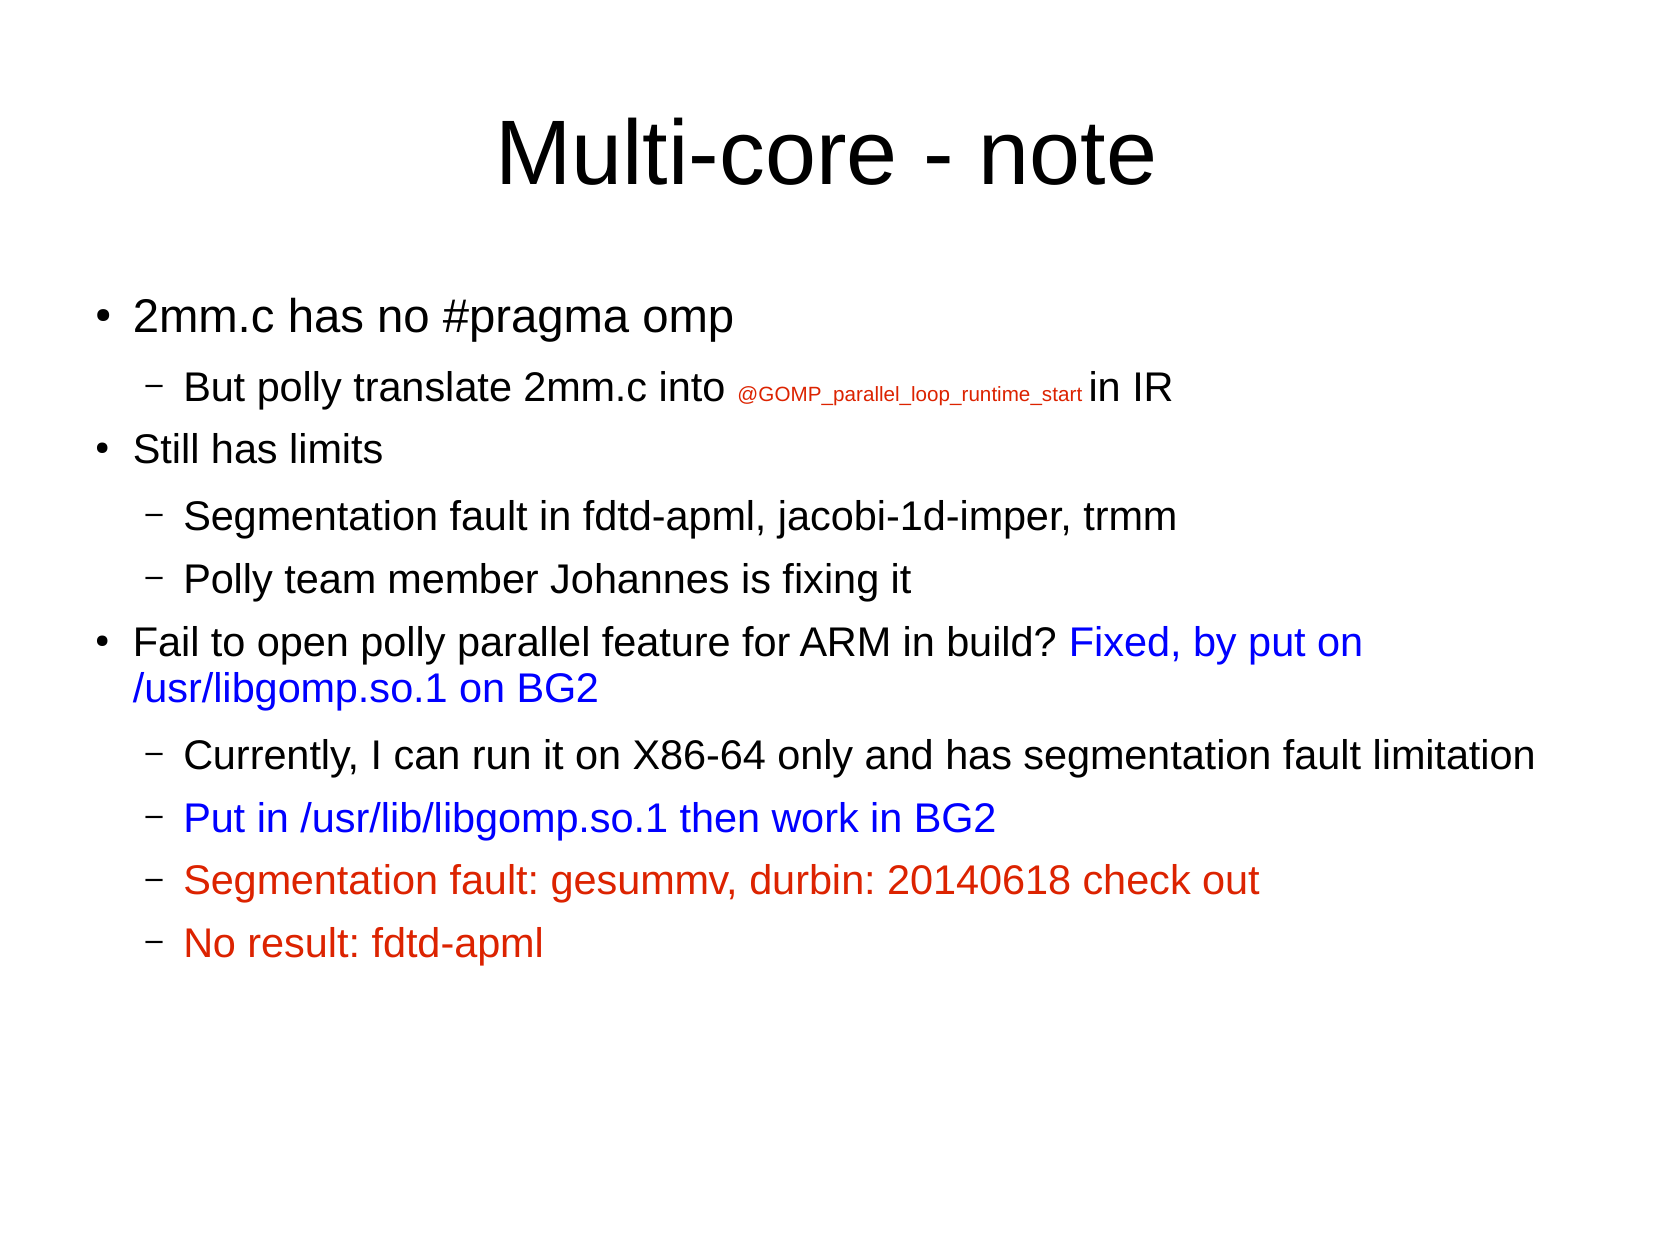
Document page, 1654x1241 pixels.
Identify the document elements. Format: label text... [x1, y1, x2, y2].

title Multi-core - note [82, 49, 1571, 257]
list 2mm.c has no #pragma omp But polly translate 2mm.c into @GOMP_parallel_loop_runtime_start in IR Still has limits Segmentation fault in fdtd-apml, jacobi-1d-imper, trmm Polly team member Johannes is fixing it Fail to open polly parallel feature for ARM in build? Fixed, by put on /usr/libgomp.so.1 on BG2 Currently, I can run it on X86-64 only and has segmentation fault limitation Put in /usr/lib/libgomp.so.1 then work in BG2 Segmentation fault: gesummv, durbin: 20140618 check out No result: fdtd-apml [82, 290, 1538, 1010]
